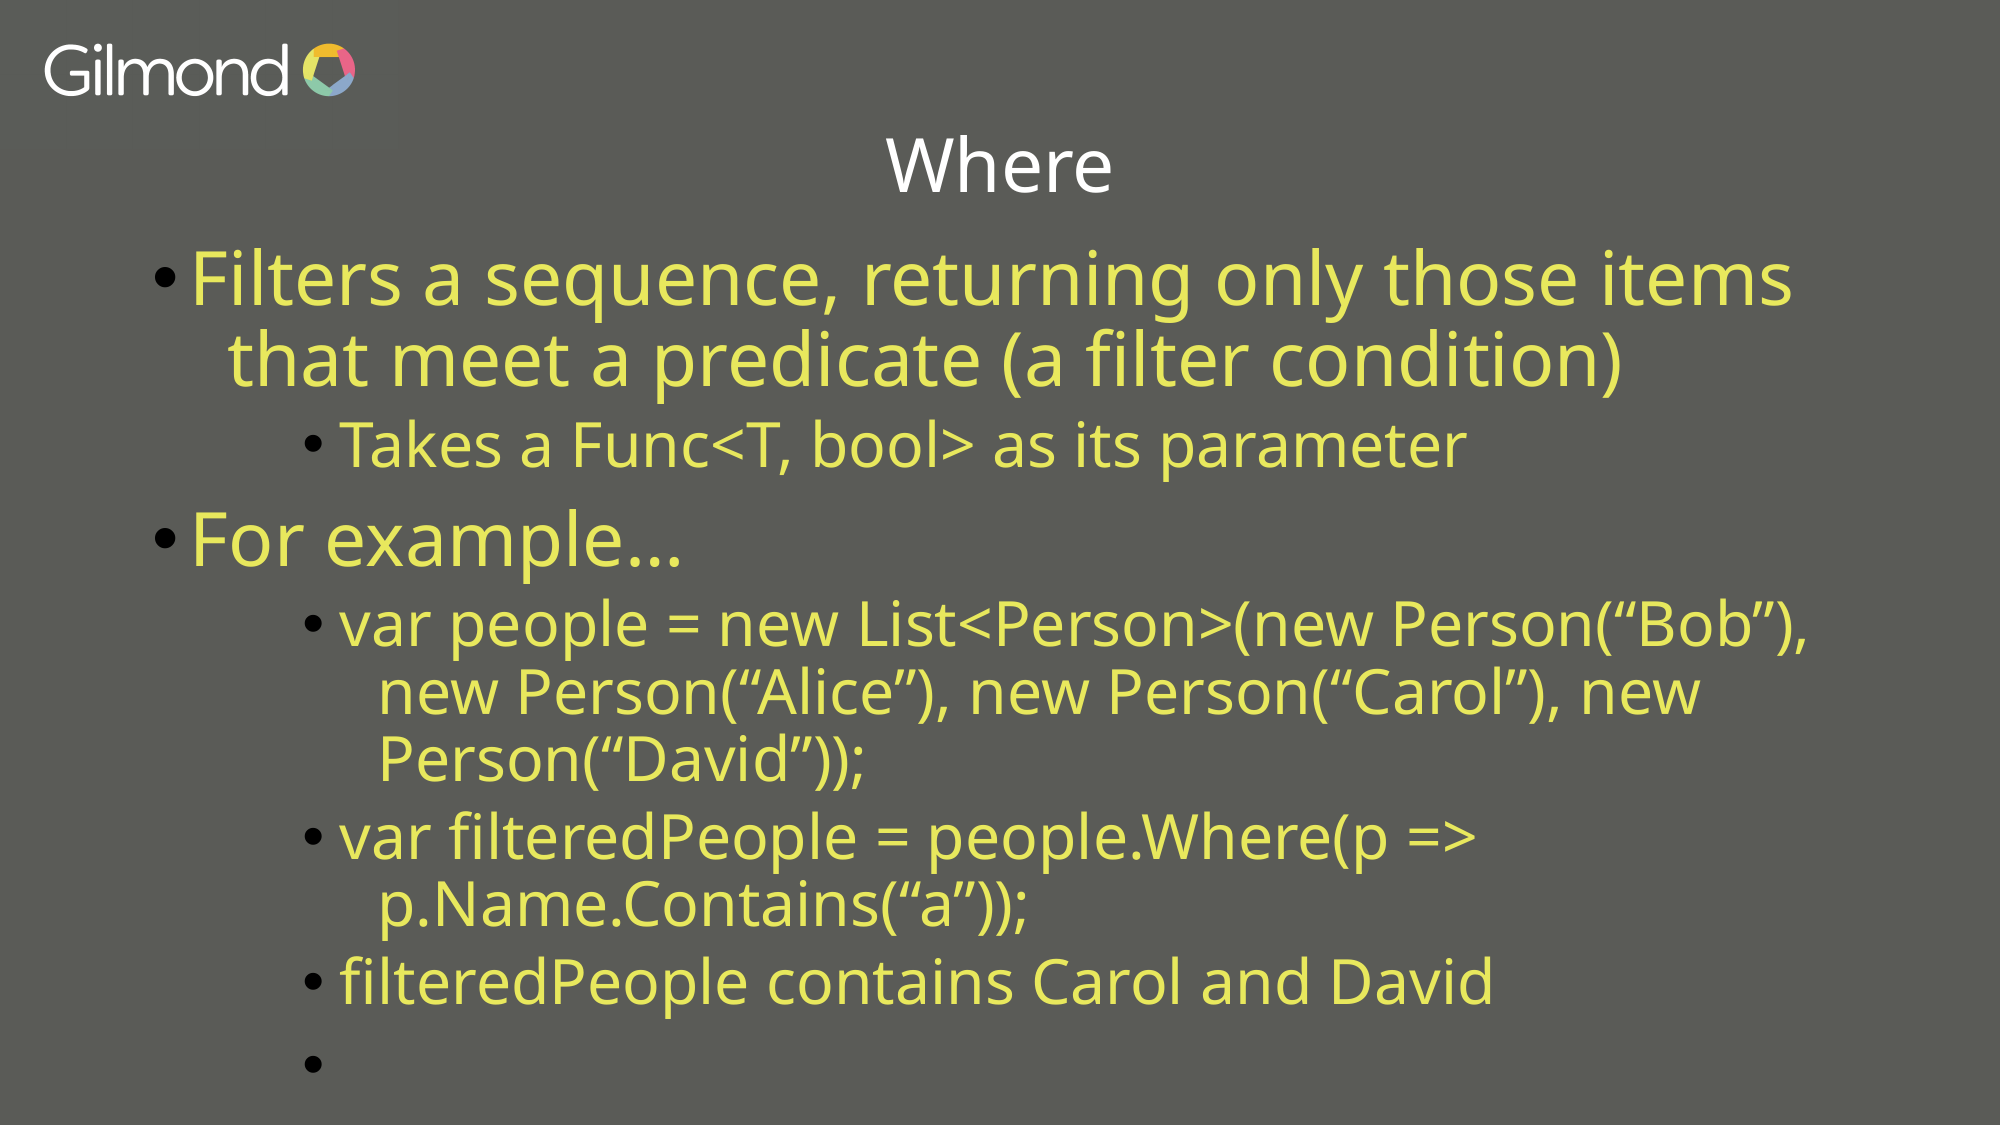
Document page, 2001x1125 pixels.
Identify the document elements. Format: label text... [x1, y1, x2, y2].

title Where [137, 59, 1863, 233]
list Filters a sequence, returning only those items that meet a predicate (a filter condition) Takes a Func<T, bool> as its parameter For example… var people = new List<Person>(new Person(“Bob”), new Person(“Alice”), new Person(“Carol”), new Person(“David”)); var filteredPeople = people.Where(p => p.Name.Contains(“a”)); filteredPeople contains Carol and David [137, 233, 1863, 1053]
picture [0, 0, 399, 149]
